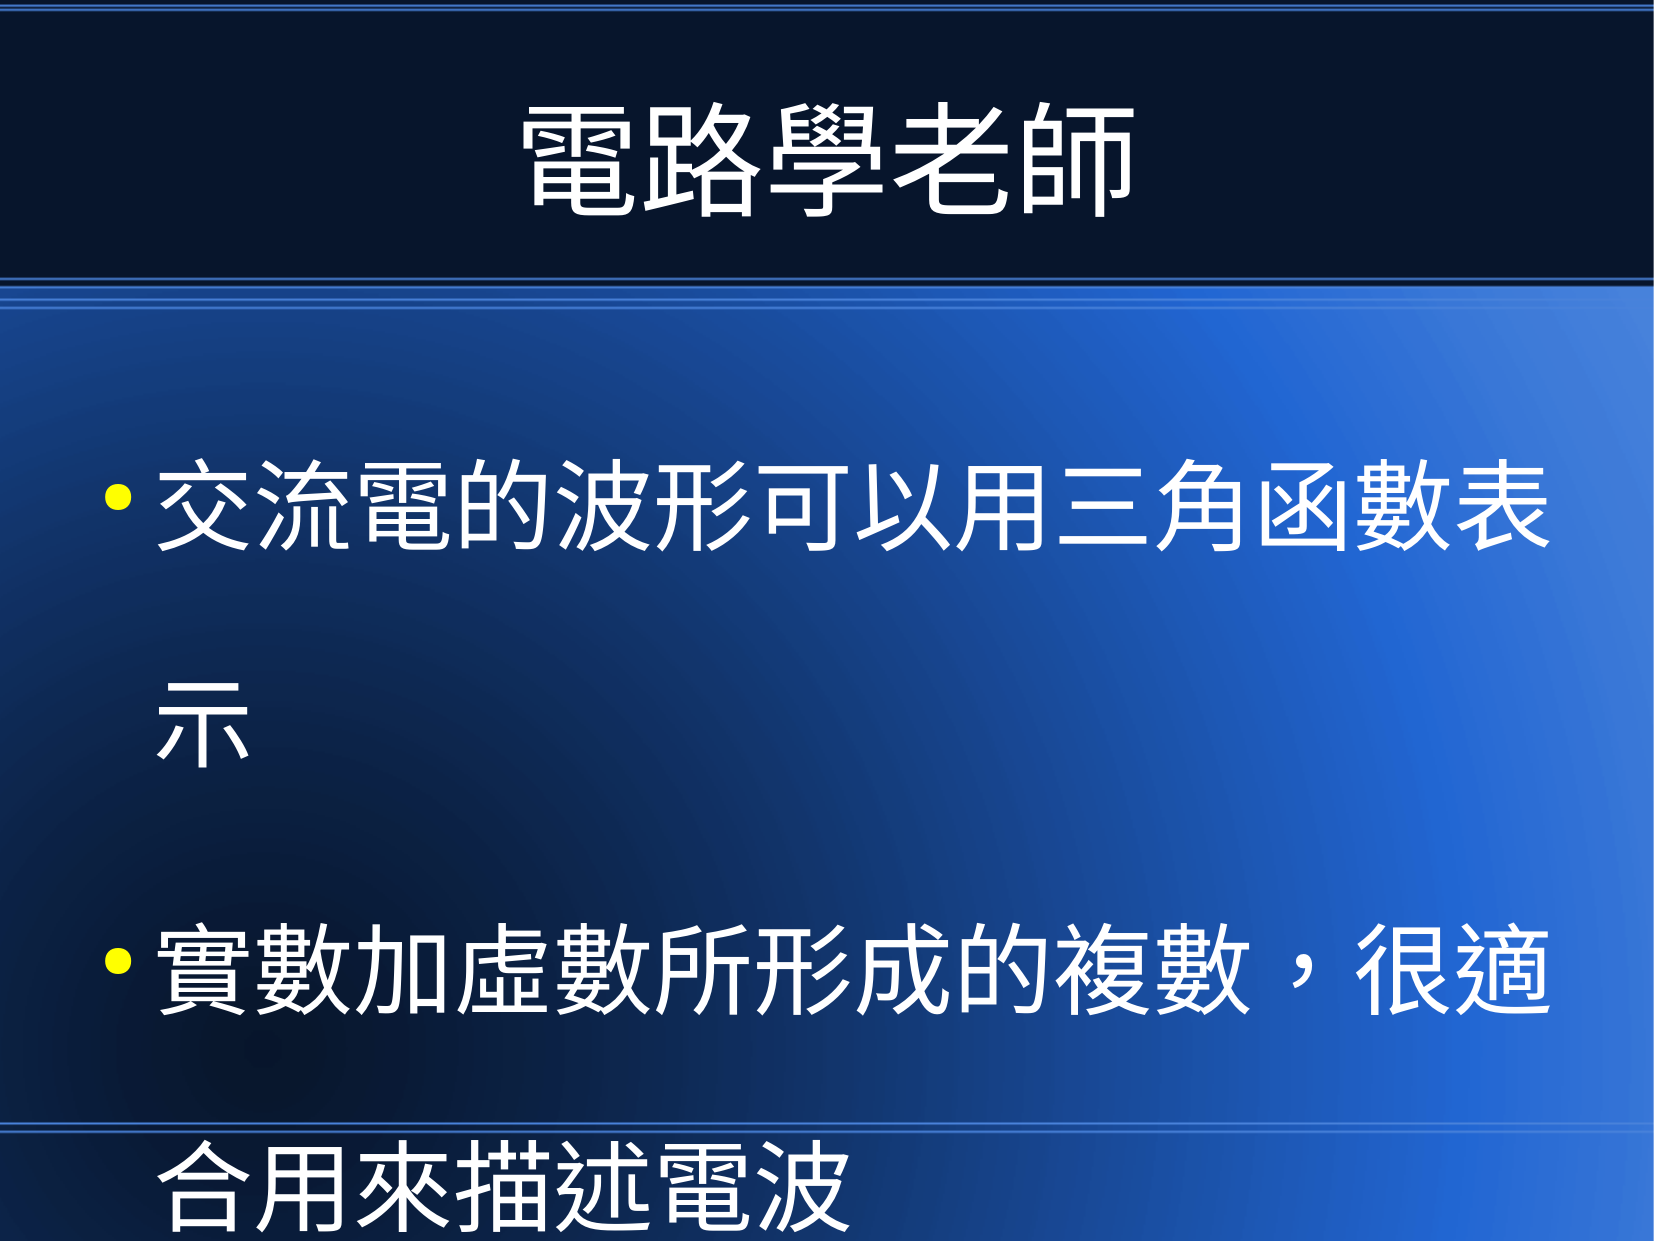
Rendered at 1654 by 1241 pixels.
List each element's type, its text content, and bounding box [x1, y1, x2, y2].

title 電路學老師 [82, 49, 1571, 257]
list 交流電的波形可以用三角函數表示 實數加虛數所形成的複數，很適合用來描述電波 [82, 355, 1571, 1241]
picture [0, 0, 1654, 1241]
